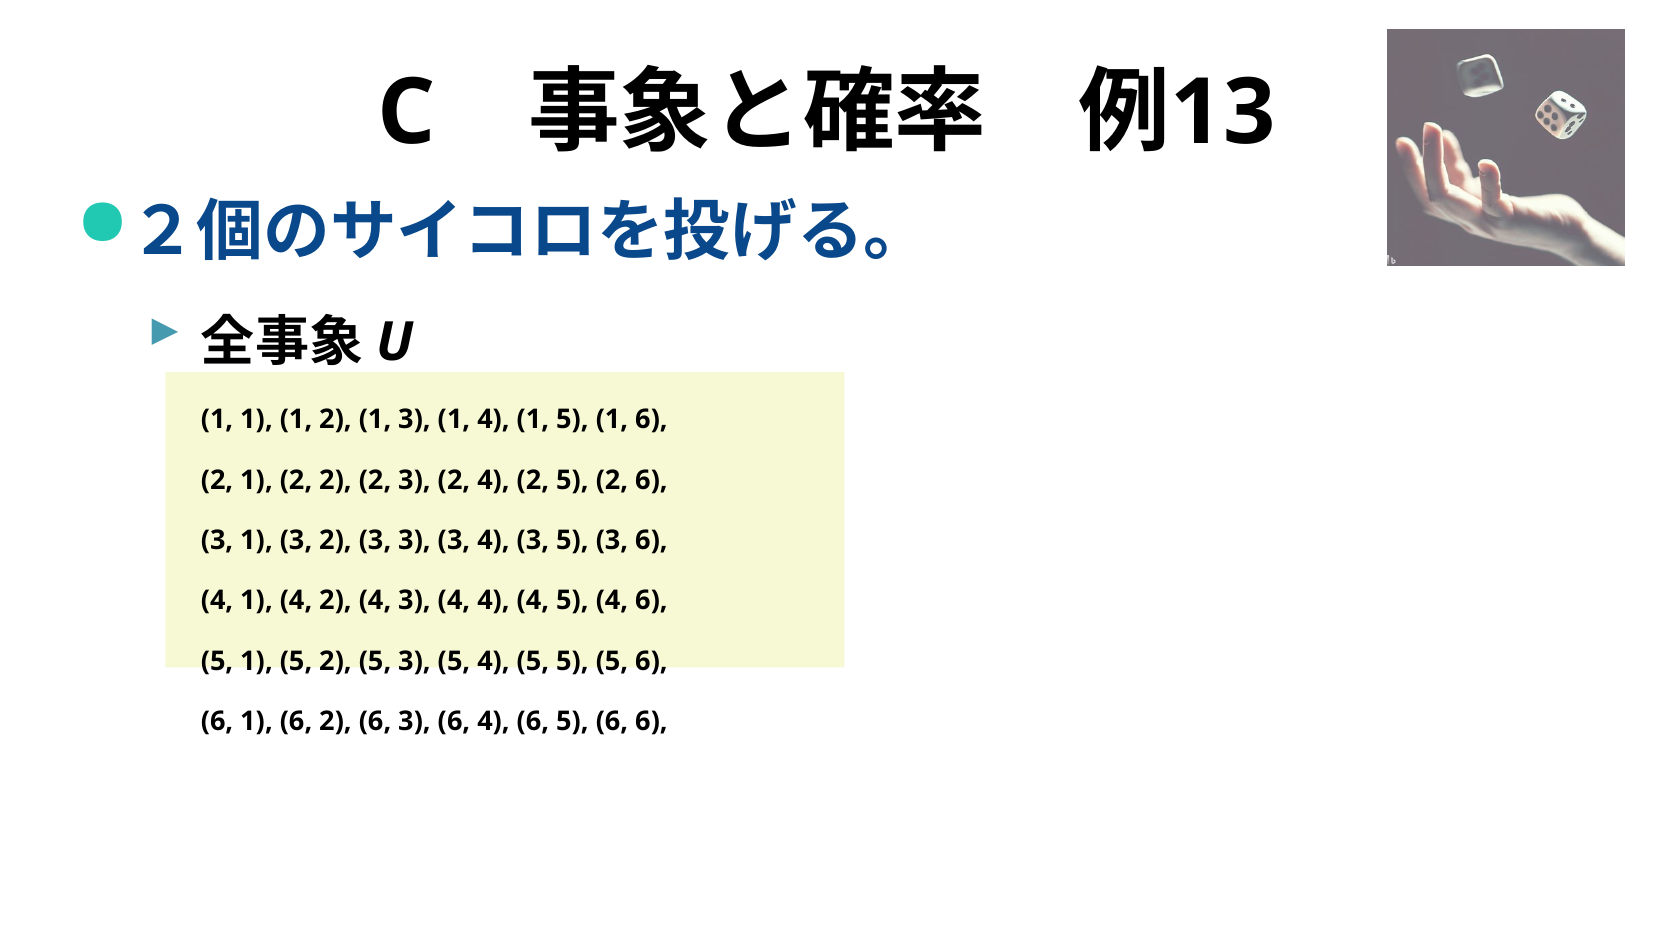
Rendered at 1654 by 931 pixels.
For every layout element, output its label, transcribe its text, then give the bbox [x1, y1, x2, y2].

title C 事象と確率 例13 [29, 29, 1387, 178]
list ２個のサイコロを投げる。 全事象 U (1, 1), (1, 2), (1, 3), (1, 4), (1, 5), (1, 6), (2, 1), (2, 2), (2, 3), (2, 4), (2, 5), (2, 6), (3, 1), (3, 2), (3, 3), (3, 4), (3, 5), (3, 6), (4, 1), (4, 2), (4, 3), (4, 4), (4, 5), (4, 6), (5, 1), (5, 2), (5, 3), (5, 4), (5, 5), (5, 6), (6, 1), (6, 2), (6, 3), (6, 4), (6, 5), (6, 6), [59, 177, 1004, 768]
picture [1387, 29, 1625, 266]
